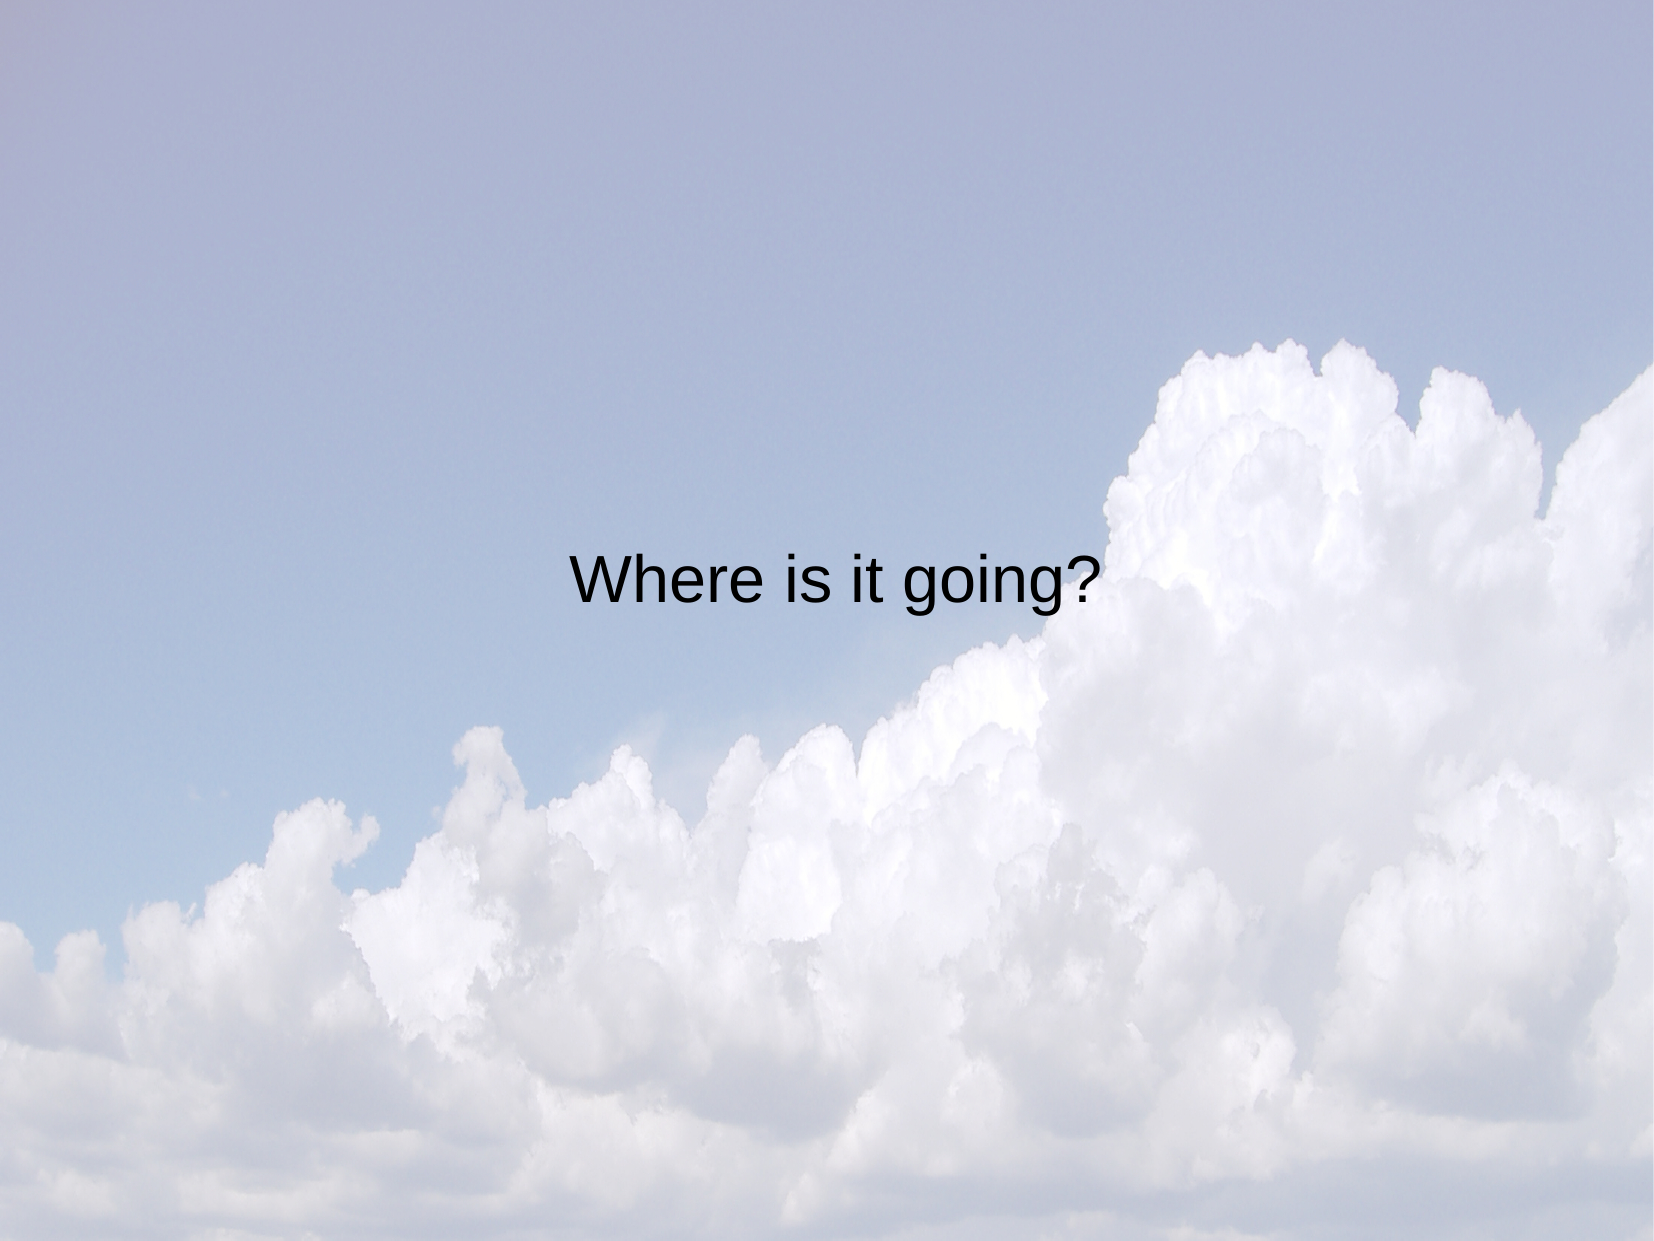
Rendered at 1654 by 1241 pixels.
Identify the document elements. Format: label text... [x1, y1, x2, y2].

picture [0, 0, 1654, 1241]
subtitle Where is it going? [82, 49, 1571, 1109]
